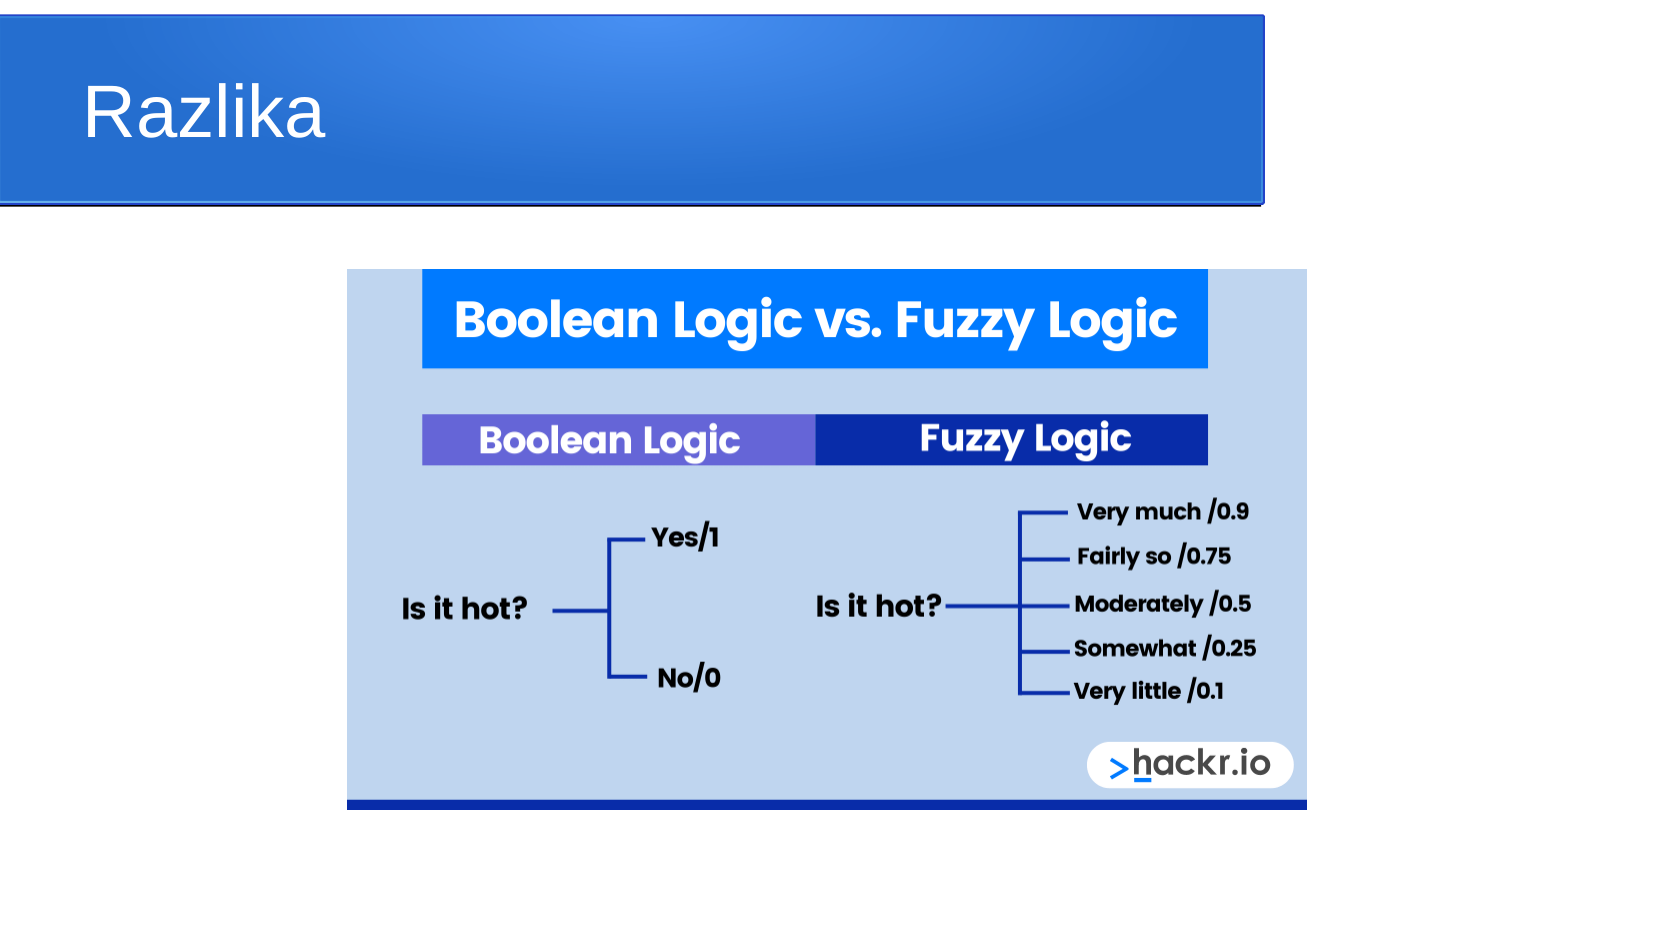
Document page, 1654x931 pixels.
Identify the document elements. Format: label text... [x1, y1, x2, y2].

picture [347, 269, 1307, 810]
title Razlika [82, 35, 1235, 189]
